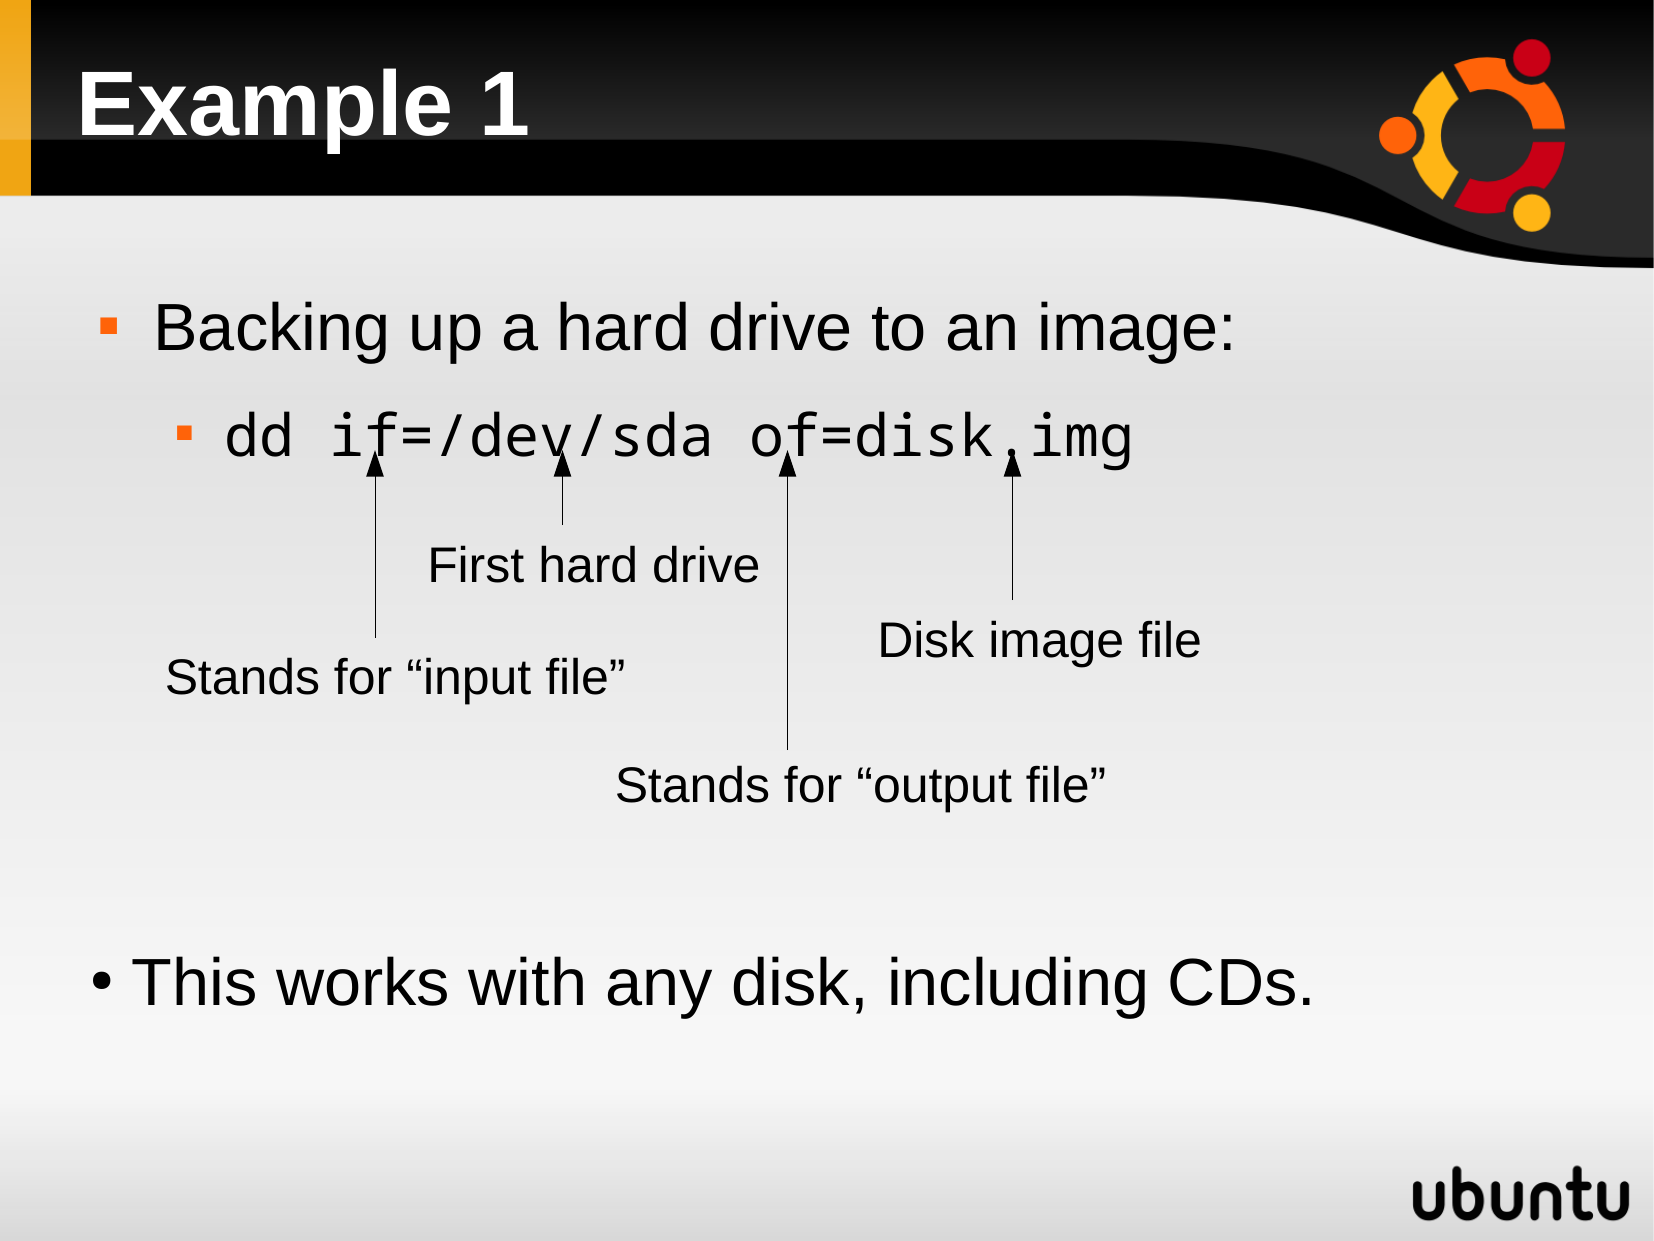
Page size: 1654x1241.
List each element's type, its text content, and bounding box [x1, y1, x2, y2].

text_box Stands for “output file” [600, 750, 1126, 821]
text_box Disk image file [862, 604, 1238, 676]
picture [0, 0, 1654, 1241]
text_box This works with any disk, including CDs. [75, 937, 1501, 1028]
text_box Stands for “input file” [150, 641, 676, 713]
title Example 1 [76, 0, 1565, 208]
list Backing up a hard drive to an image: dd if=/dev/sda of=disk.img [82, 290, 1571, 488]
text_box First hard drive [412, 529, 787, 601]
